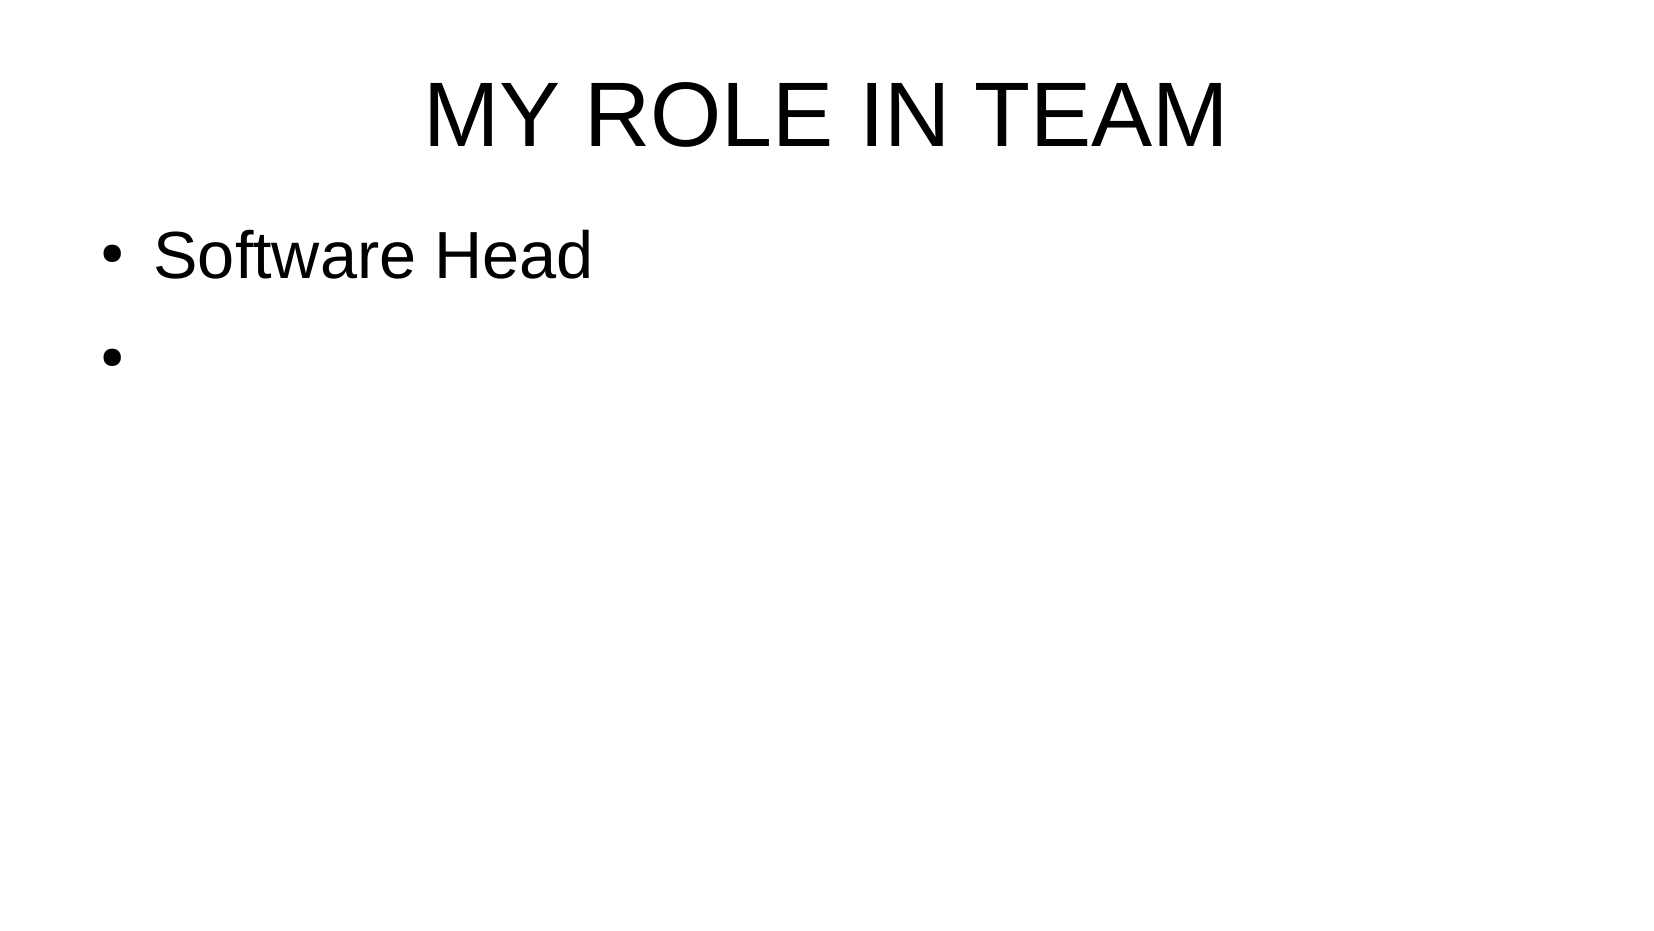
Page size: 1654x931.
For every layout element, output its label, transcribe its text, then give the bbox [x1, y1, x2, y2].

title MY ROLE IN TEAM [82, 37, 1571, 193]
list Software Head [82, 217, 1571, 758]
